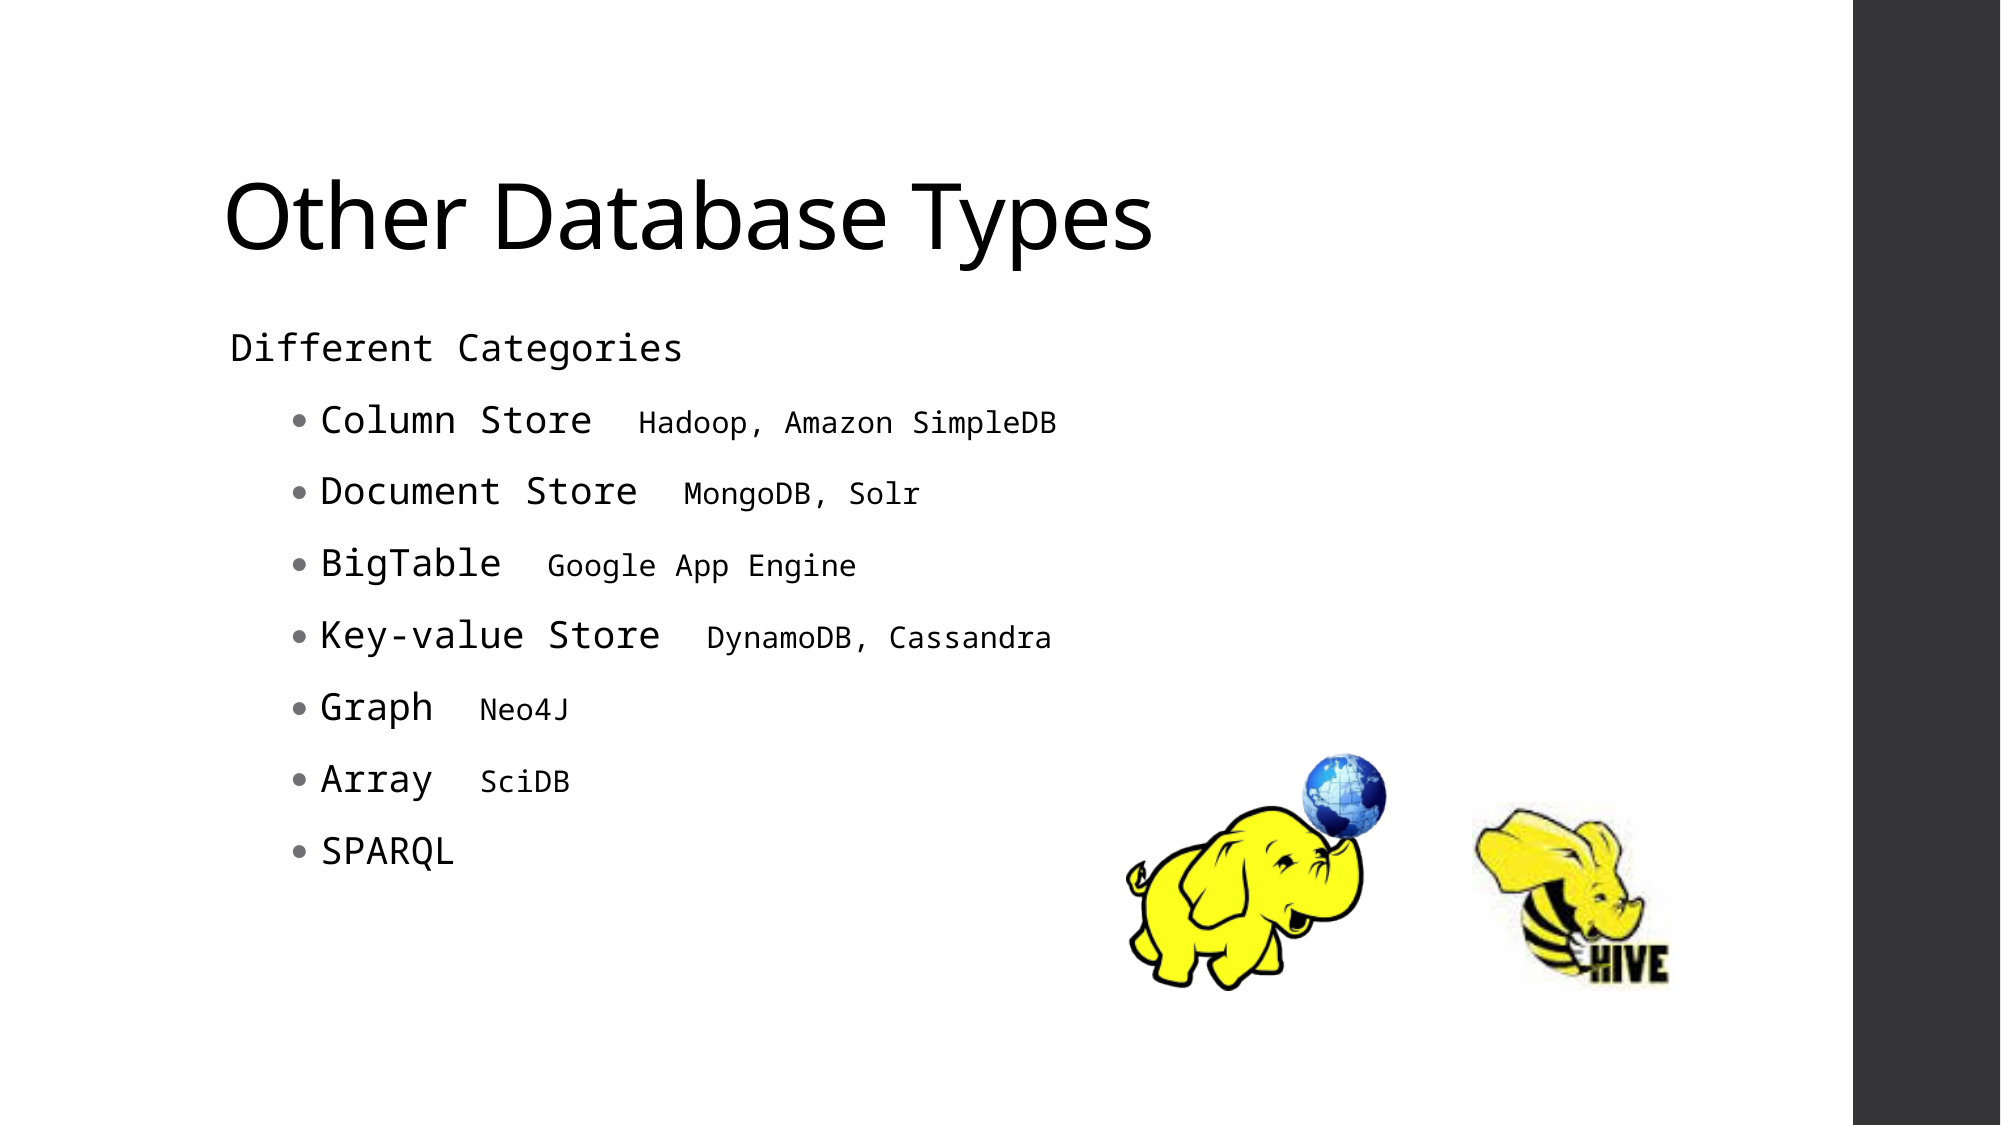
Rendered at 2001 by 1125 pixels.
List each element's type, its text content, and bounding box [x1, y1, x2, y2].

title Other Database Types [206, 60, 1797, 278]
list Different Categories Column Store Hadoop, Amazon SimpleDB Document Store MongoDB, Solr BigTable Google App Engine Key-value Store DynamoDB, Cassandra Graph Neo4J Array SciDB SPARQL [185, 312, 1761, 1005]
picture [1126, 752, 1388, 991]
picture [1472, 802, 1676, 991]
